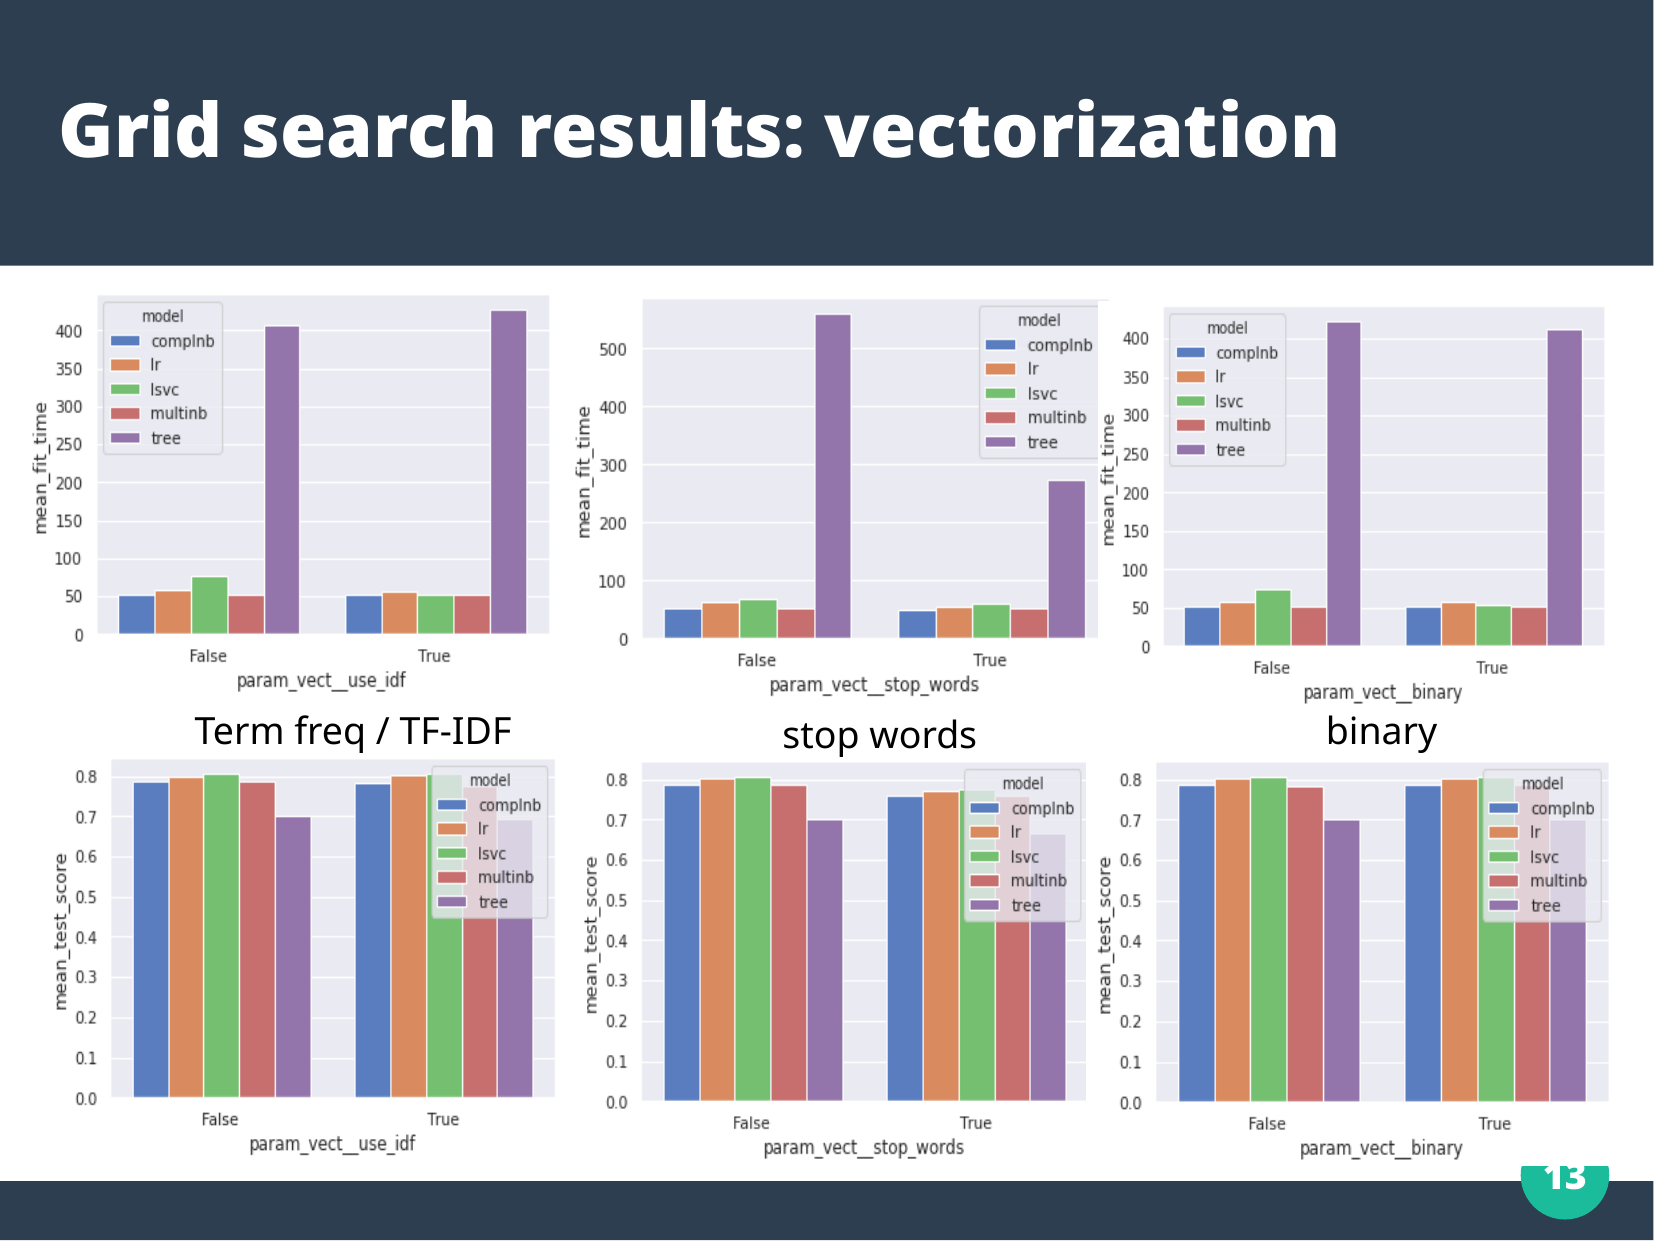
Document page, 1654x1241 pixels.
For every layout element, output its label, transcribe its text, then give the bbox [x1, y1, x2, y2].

text_box stop words [767, 701, 1003, 760]
text_box binary [1311, 697, 1460, 756]
picture [26, 283, 1619, 721]
title Grid search results: vectorization [59, 49, 1595, 207]
text_box Term freq / TF-IDF [179, 697, 543, 756]
picture [49, 744, 1617, 1174]
